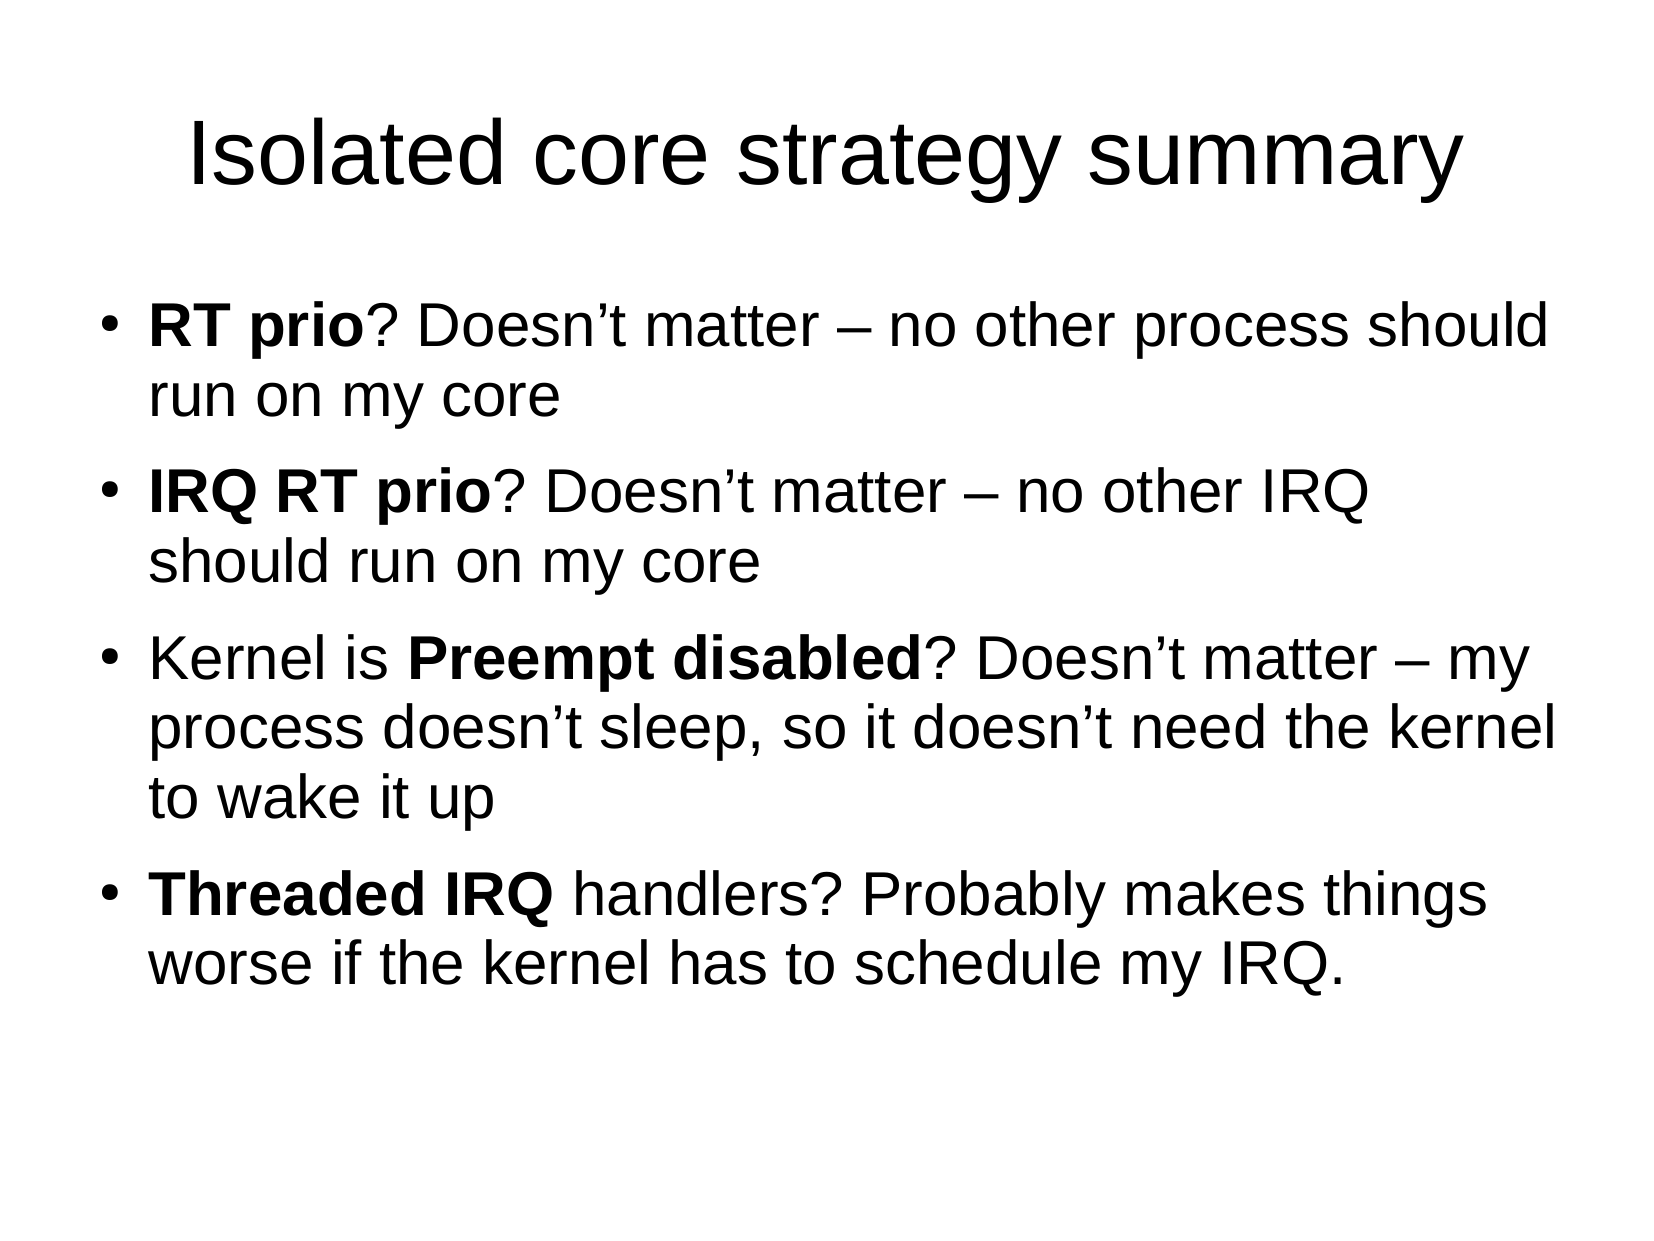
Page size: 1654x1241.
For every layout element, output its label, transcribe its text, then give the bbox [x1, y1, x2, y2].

title Isolated core strategy summary [82, 49, 1571, 257]
list RT prio? Doesn’t matter – no other process should run on my core IRQ RT prio? Doesn’t matter – no other IRQ should run on my core Kernel is Preempt disabled? Doesn’t matter – my process doesn’t sleep, so it doesn’t need the kernel to wake it up Threaded IRQ handlers? Probably makes things worse if the kernel has to schedule my IRQ. [82, 290, 1571, 1010]
